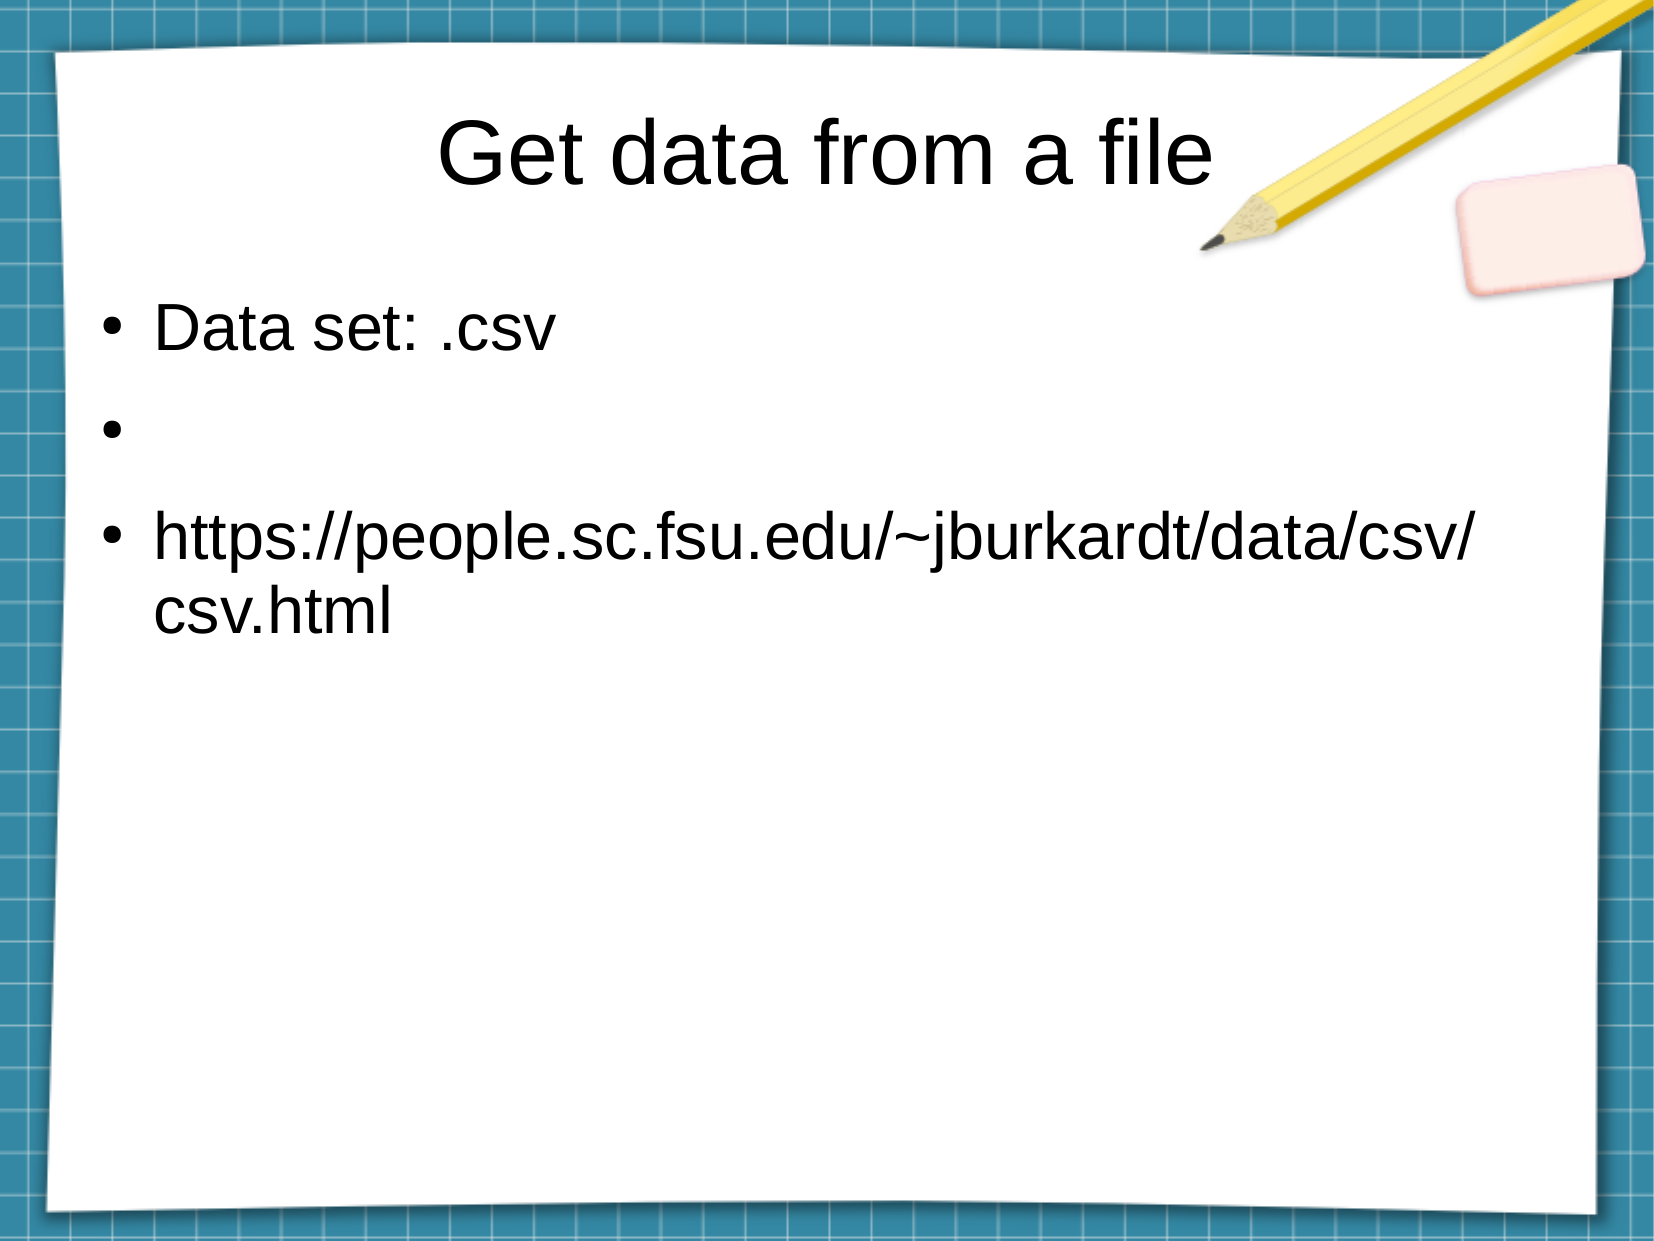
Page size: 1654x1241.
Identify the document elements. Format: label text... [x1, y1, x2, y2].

list Data set: .csv https://people.sc.fsu.edu/~jburkardt/data/csv/csv.html [82, 290, 1571, 1010]
title Get data from a file [82, 49, 1571, 257]
picture [0, 0, 1654, 1241]
